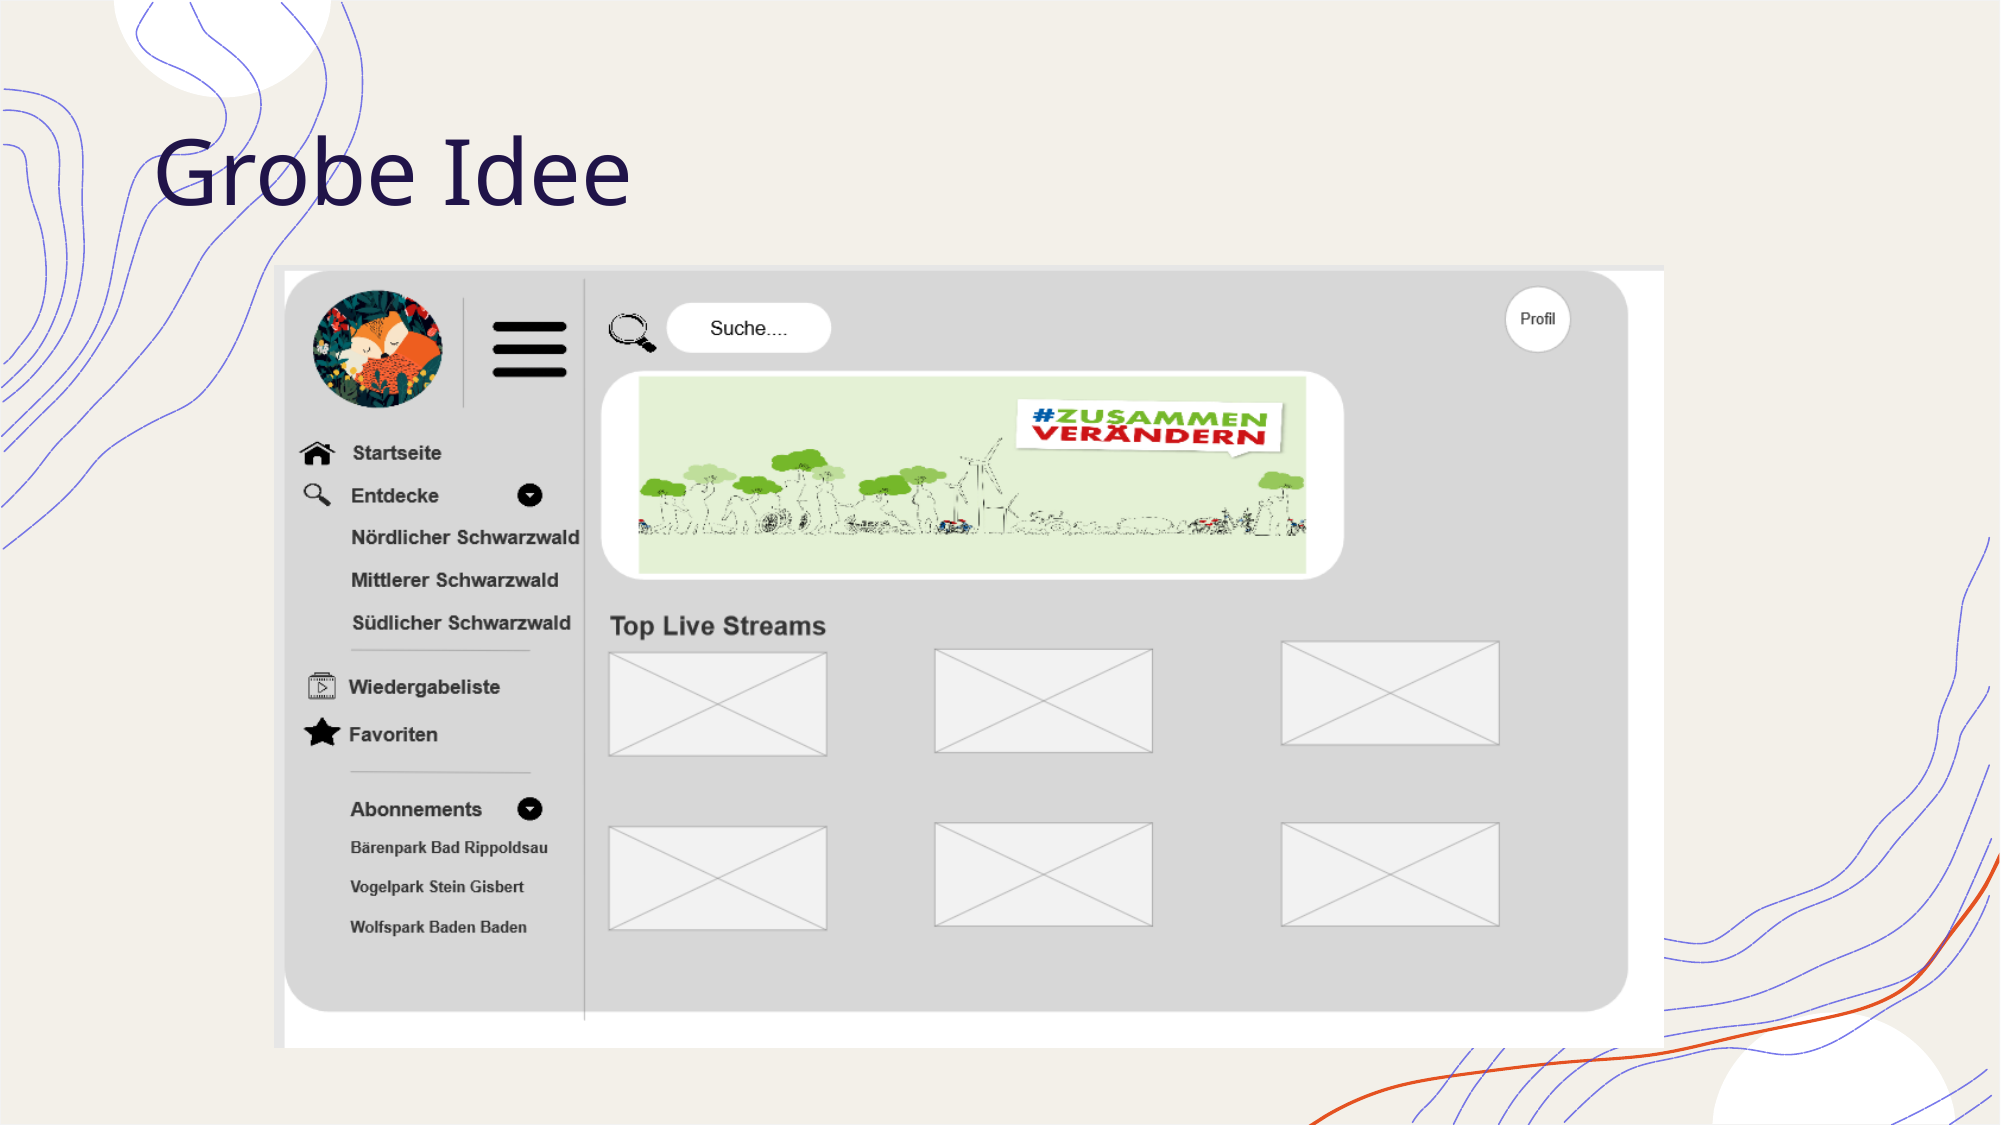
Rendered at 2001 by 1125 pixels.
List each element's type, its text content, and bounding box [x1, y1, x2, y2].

picture [274, 265, 1664, 1048]
title Grobe Idee [137, 59, 1863, 278]
